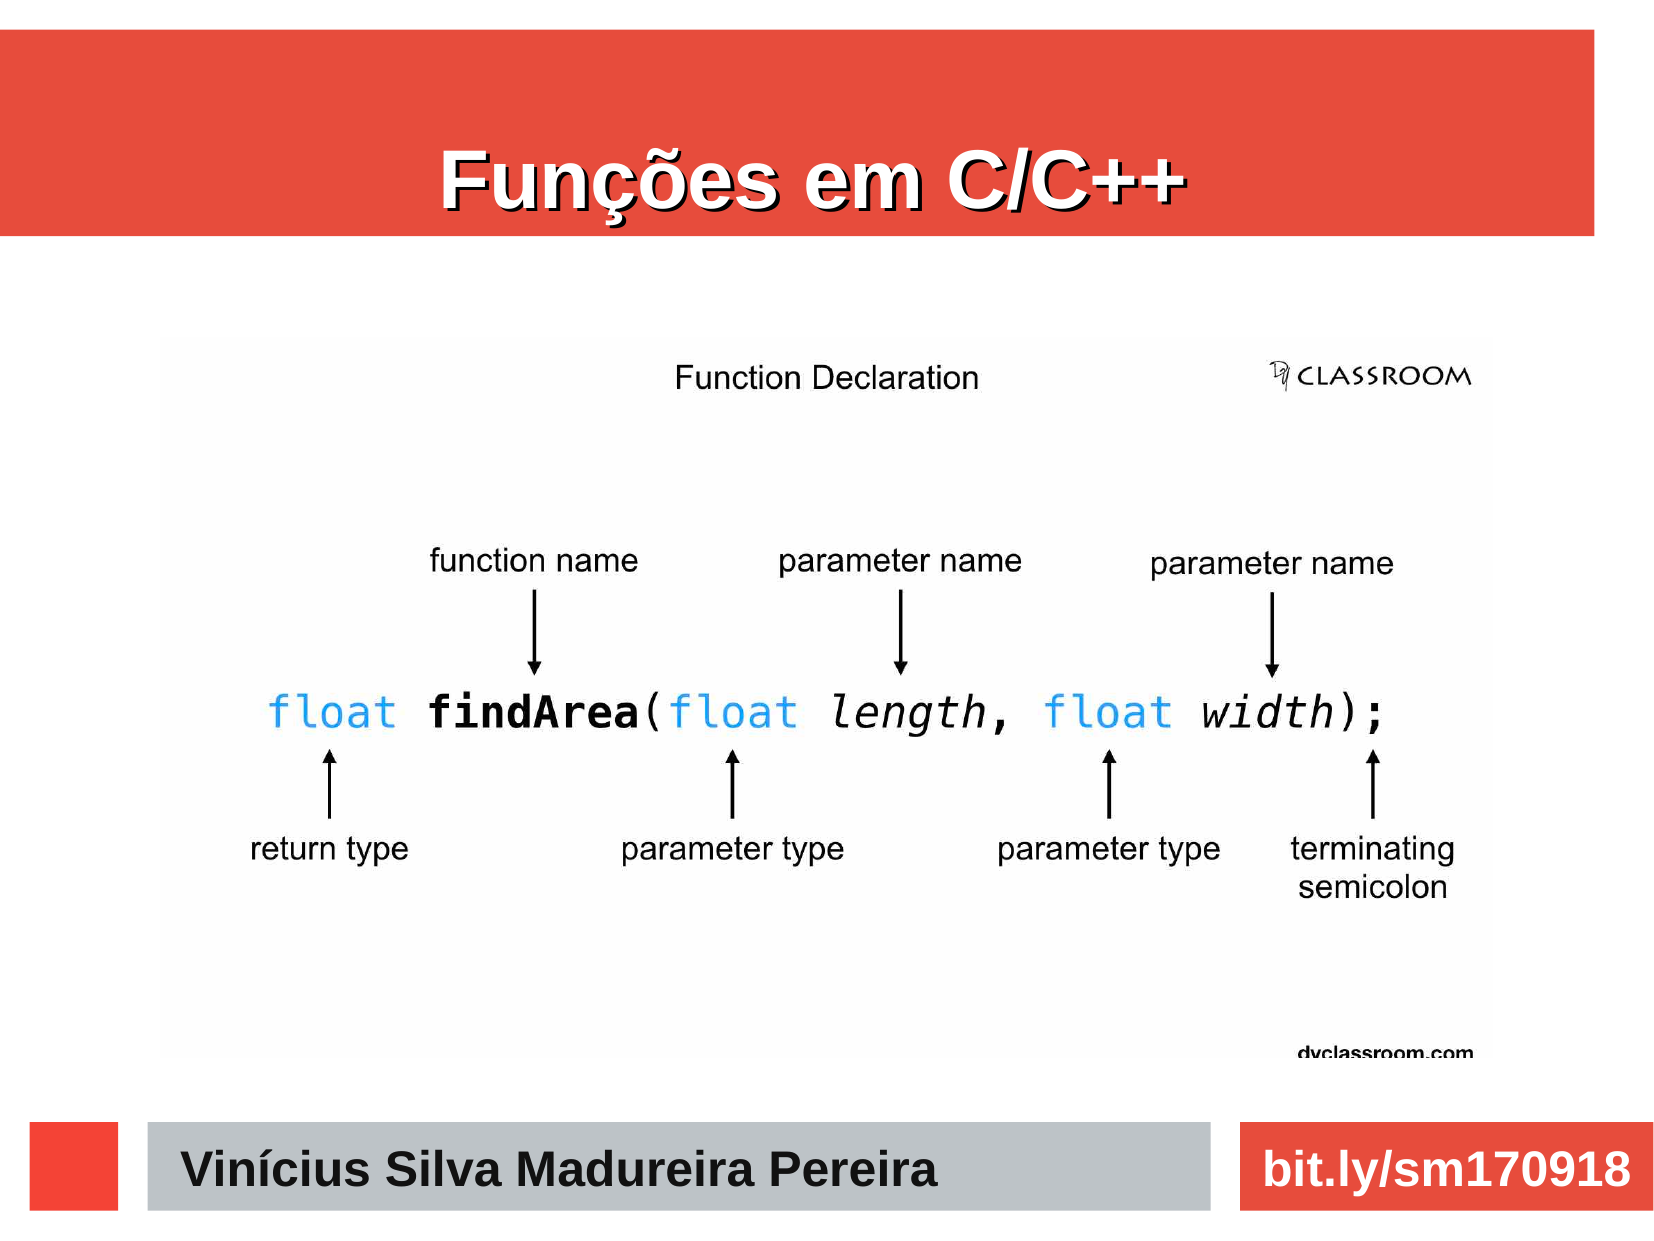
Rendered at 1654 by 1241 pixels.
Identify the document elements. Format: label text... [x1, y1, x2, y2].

title Funções em C/C++ [438, 0, 1216, 226]
text_box Vinícius Silva Madureira Pereira [165, 1133, 1170, 1205]
picture [160, 337, 1493, 1087]
text_box bit.ly/sm170918 [1228, 1133, 1654, 1205]
